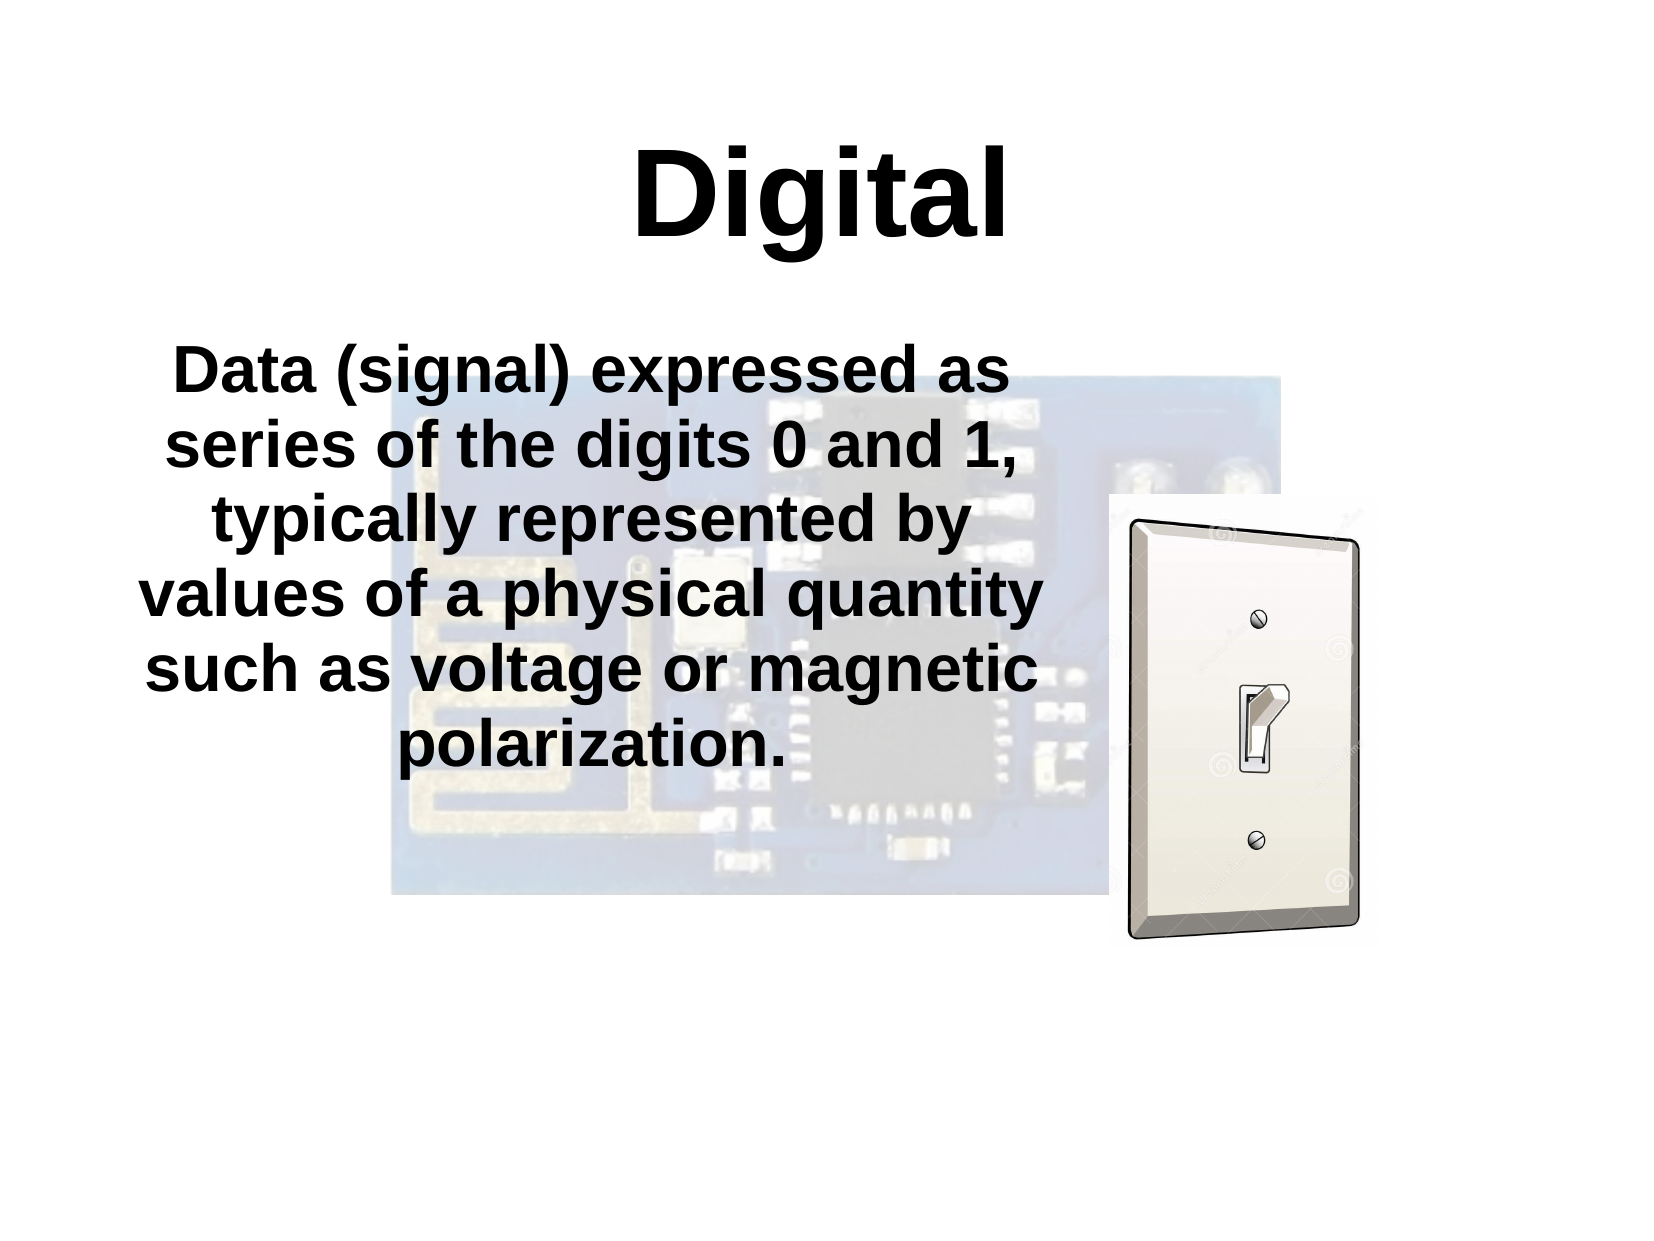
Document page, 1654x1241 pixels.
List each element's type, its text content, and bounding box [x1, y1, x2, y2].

text_box Data (signal) expressed as series of the digits 0 and 1, typically represented by values of a physical quantity such as voltage or magnetic polarization. [120, 180, 1066, 933]
picture [1066, 374, 1381, 948]
title Digital [89, 90, 1579, 298]
